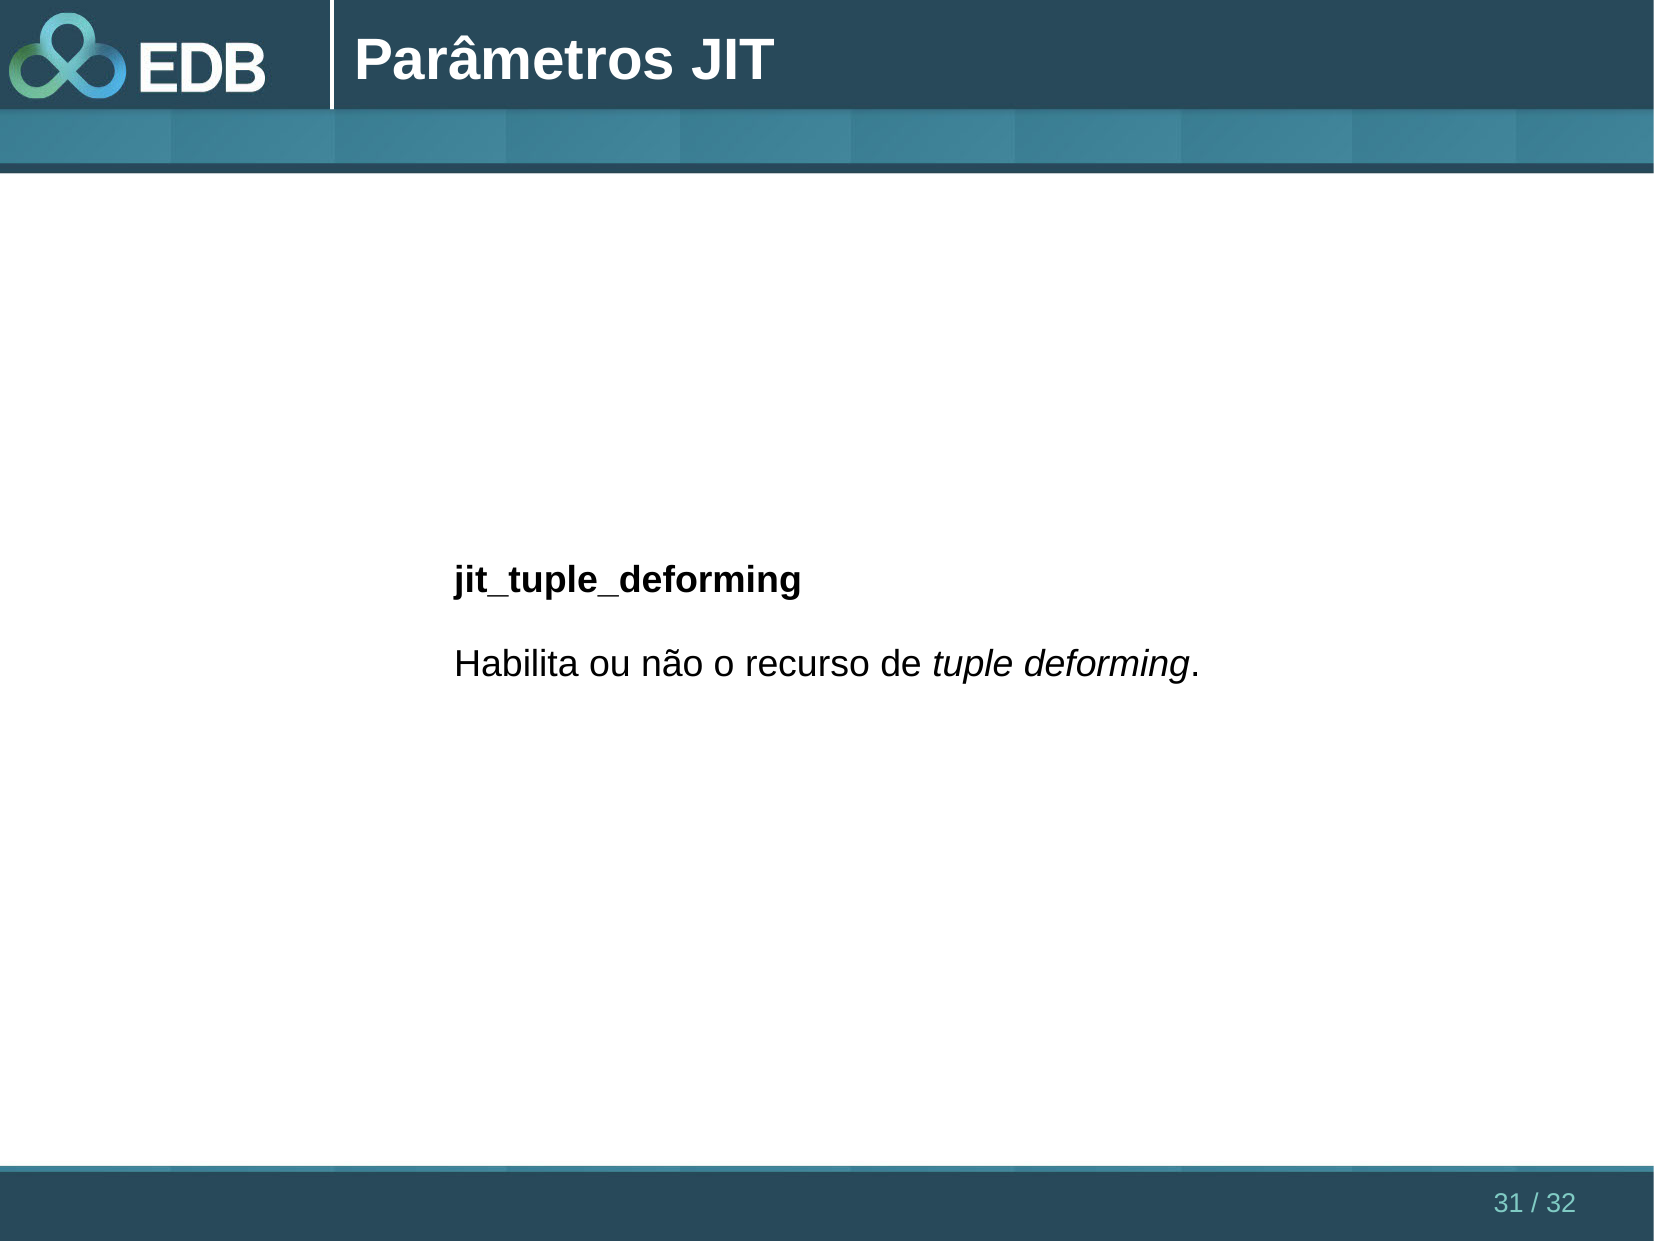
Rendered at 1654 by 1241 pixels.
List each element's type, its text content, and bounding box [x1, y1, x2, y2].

picture [0, 0, 1654, 1241]
text_box jit_tuple_deforming Habilita ou não o recurso de tuple deforming. [439, 551, 1218, 693]
title Parâmetros JIT [354, 26, 1595, 92]
